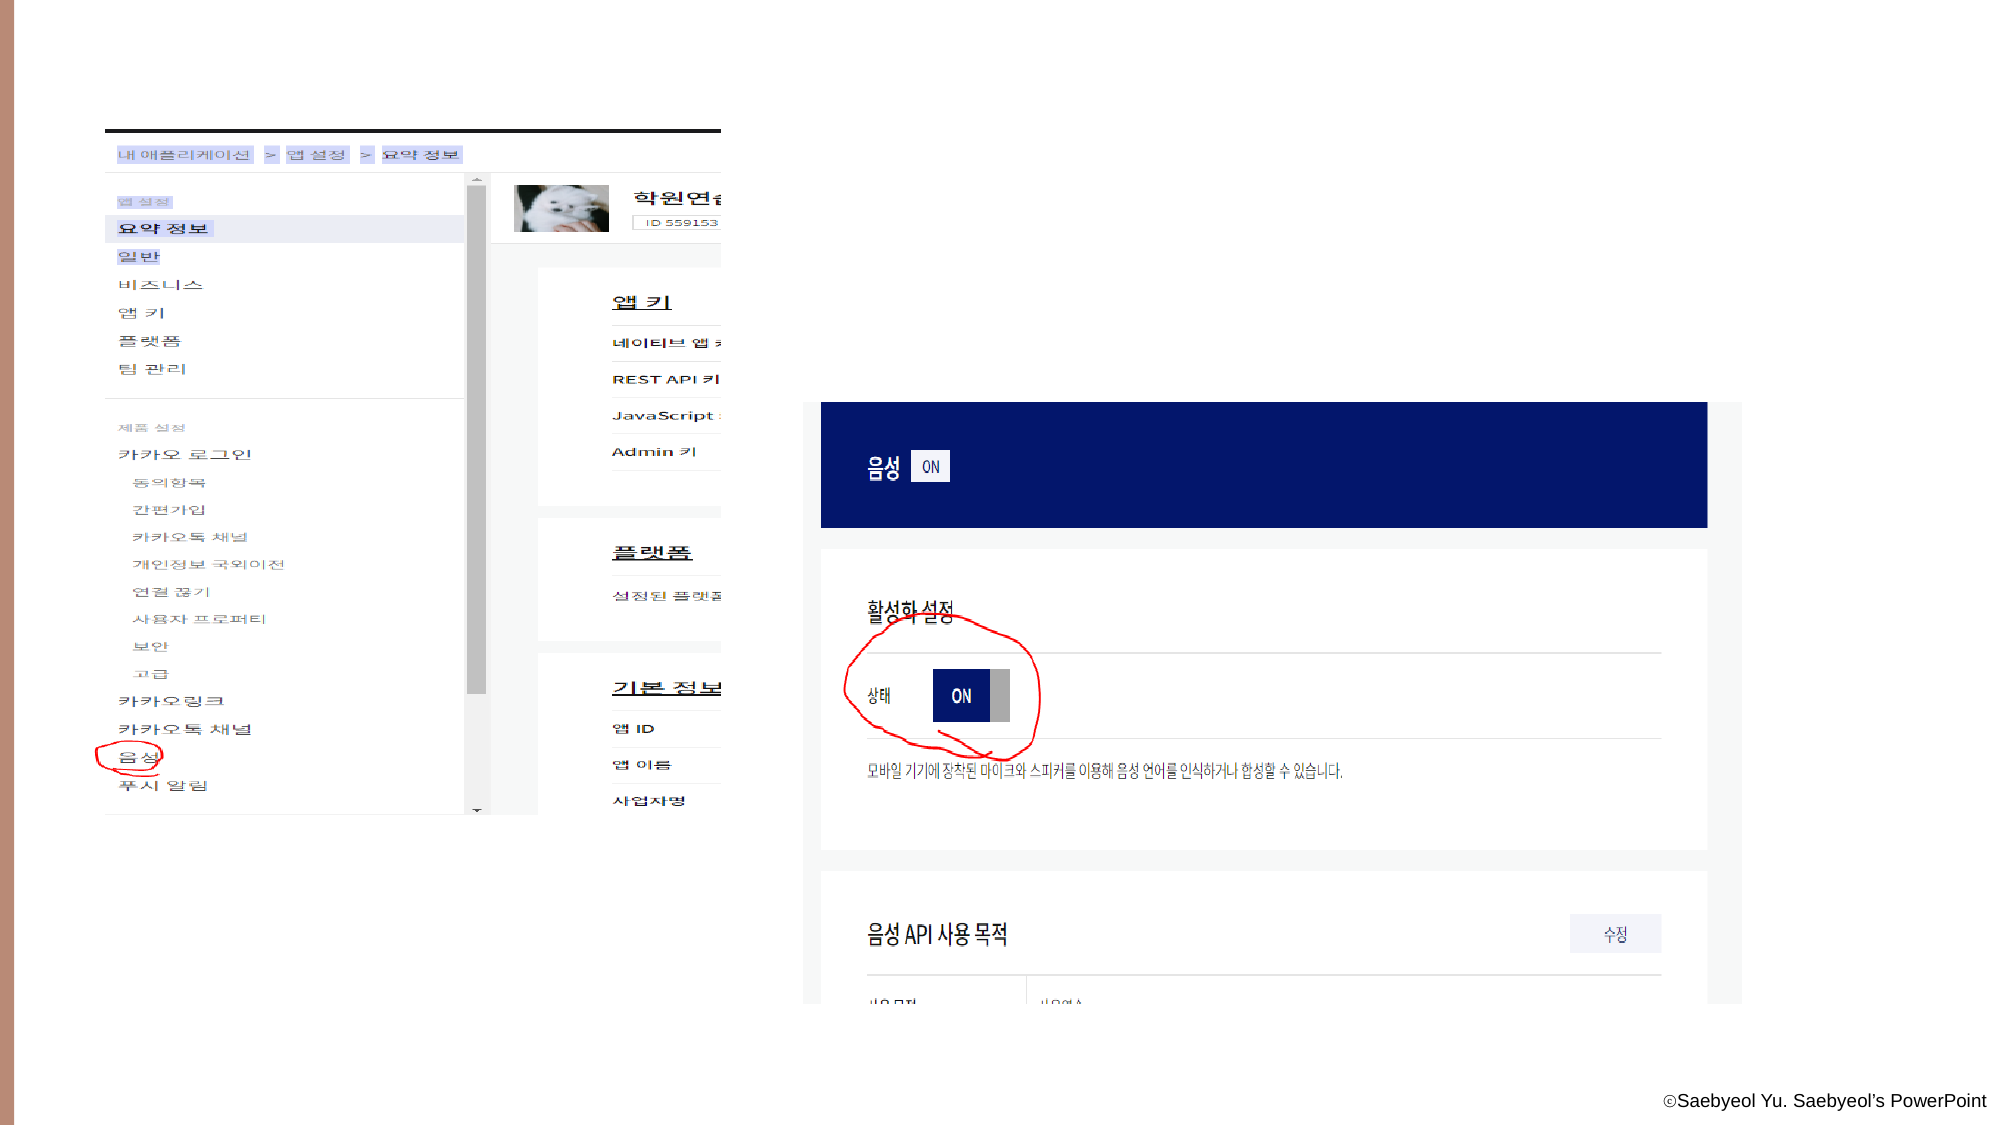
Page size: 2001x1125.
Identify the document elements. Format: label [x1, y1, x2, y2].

picture [803, 402, 1742, 1004]
text_box [0, 0, 15, 1125]
picture [94, 129, 721, 815]
